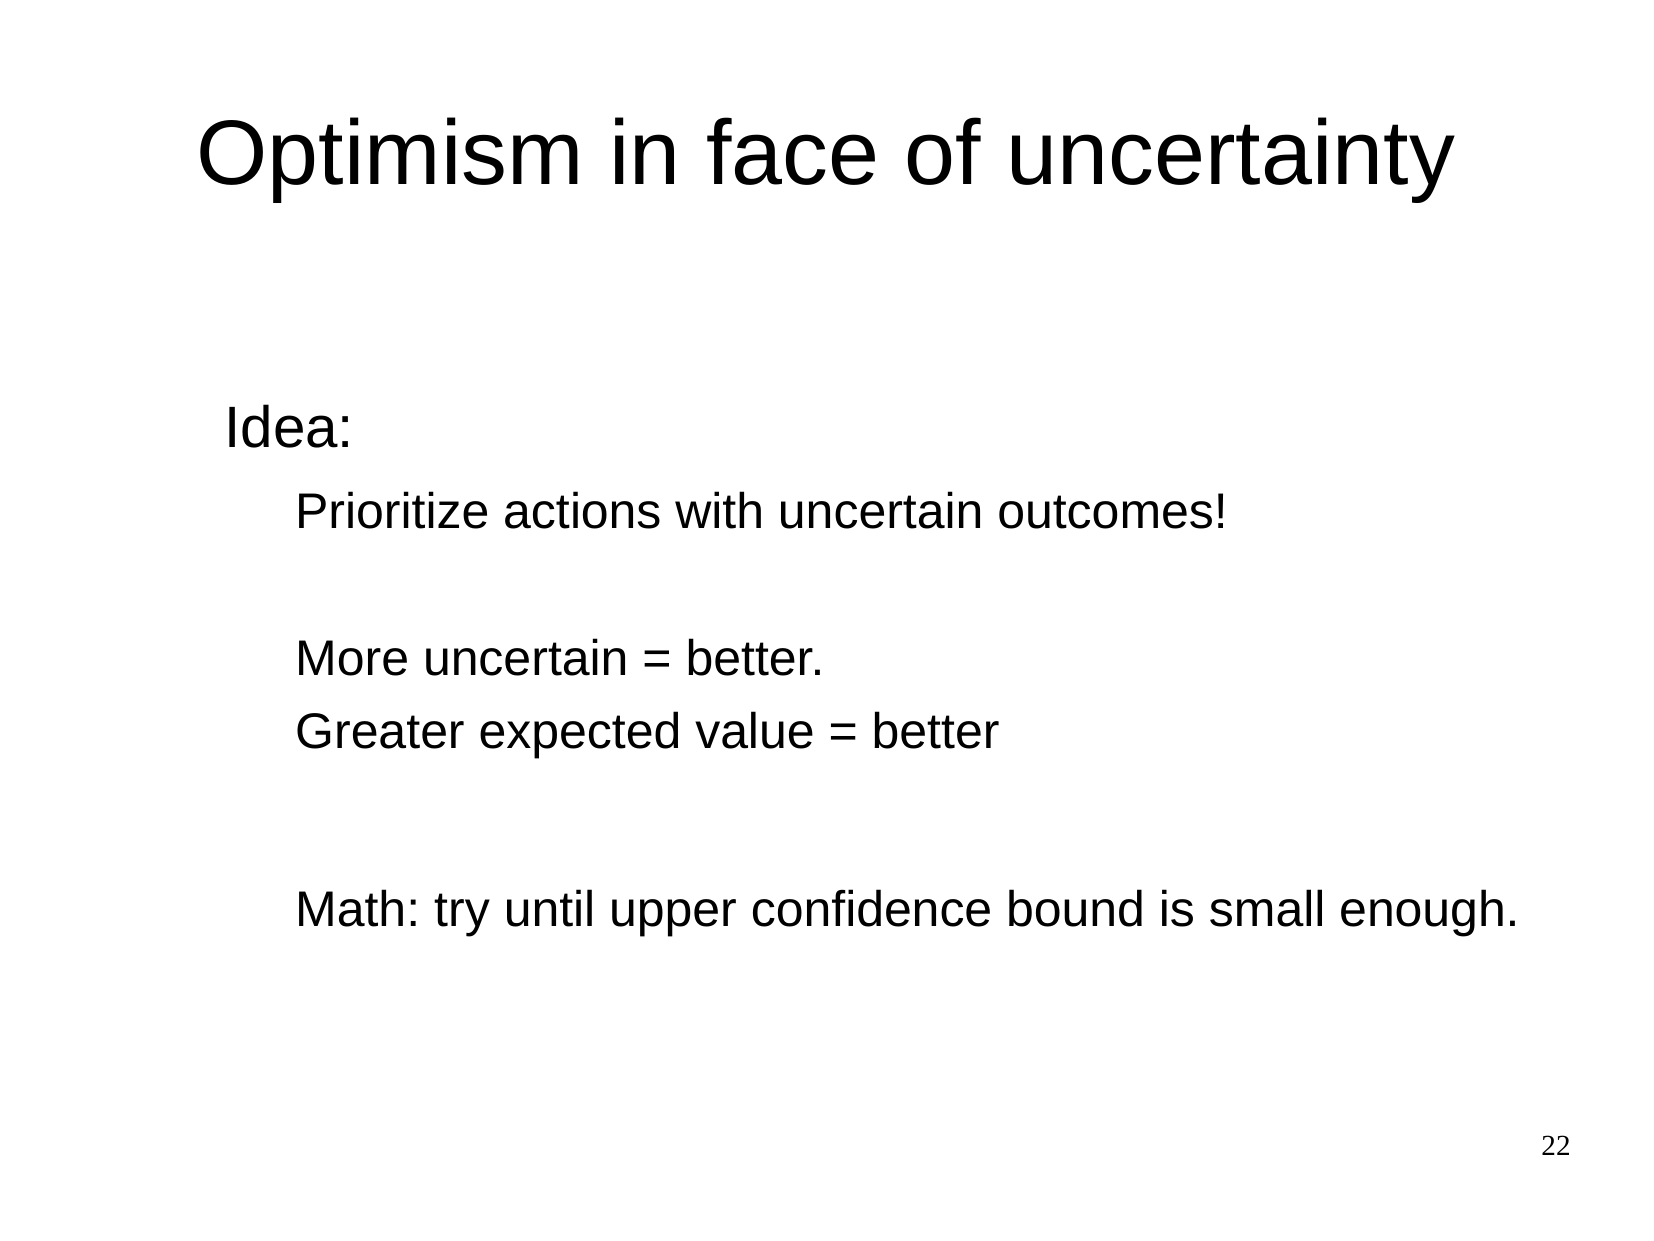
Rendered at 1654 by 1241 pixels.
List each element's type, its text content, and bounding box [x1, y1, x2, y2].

title Optimism in face of uncertainty [82, 49, 1571, 257]
list Idea: Prioritize actions with uncertain outcomes! More uncertain = better. Greater expected value = better Math: try until upper confidence bound is small enough. [82, 290, 1571, 1241]
